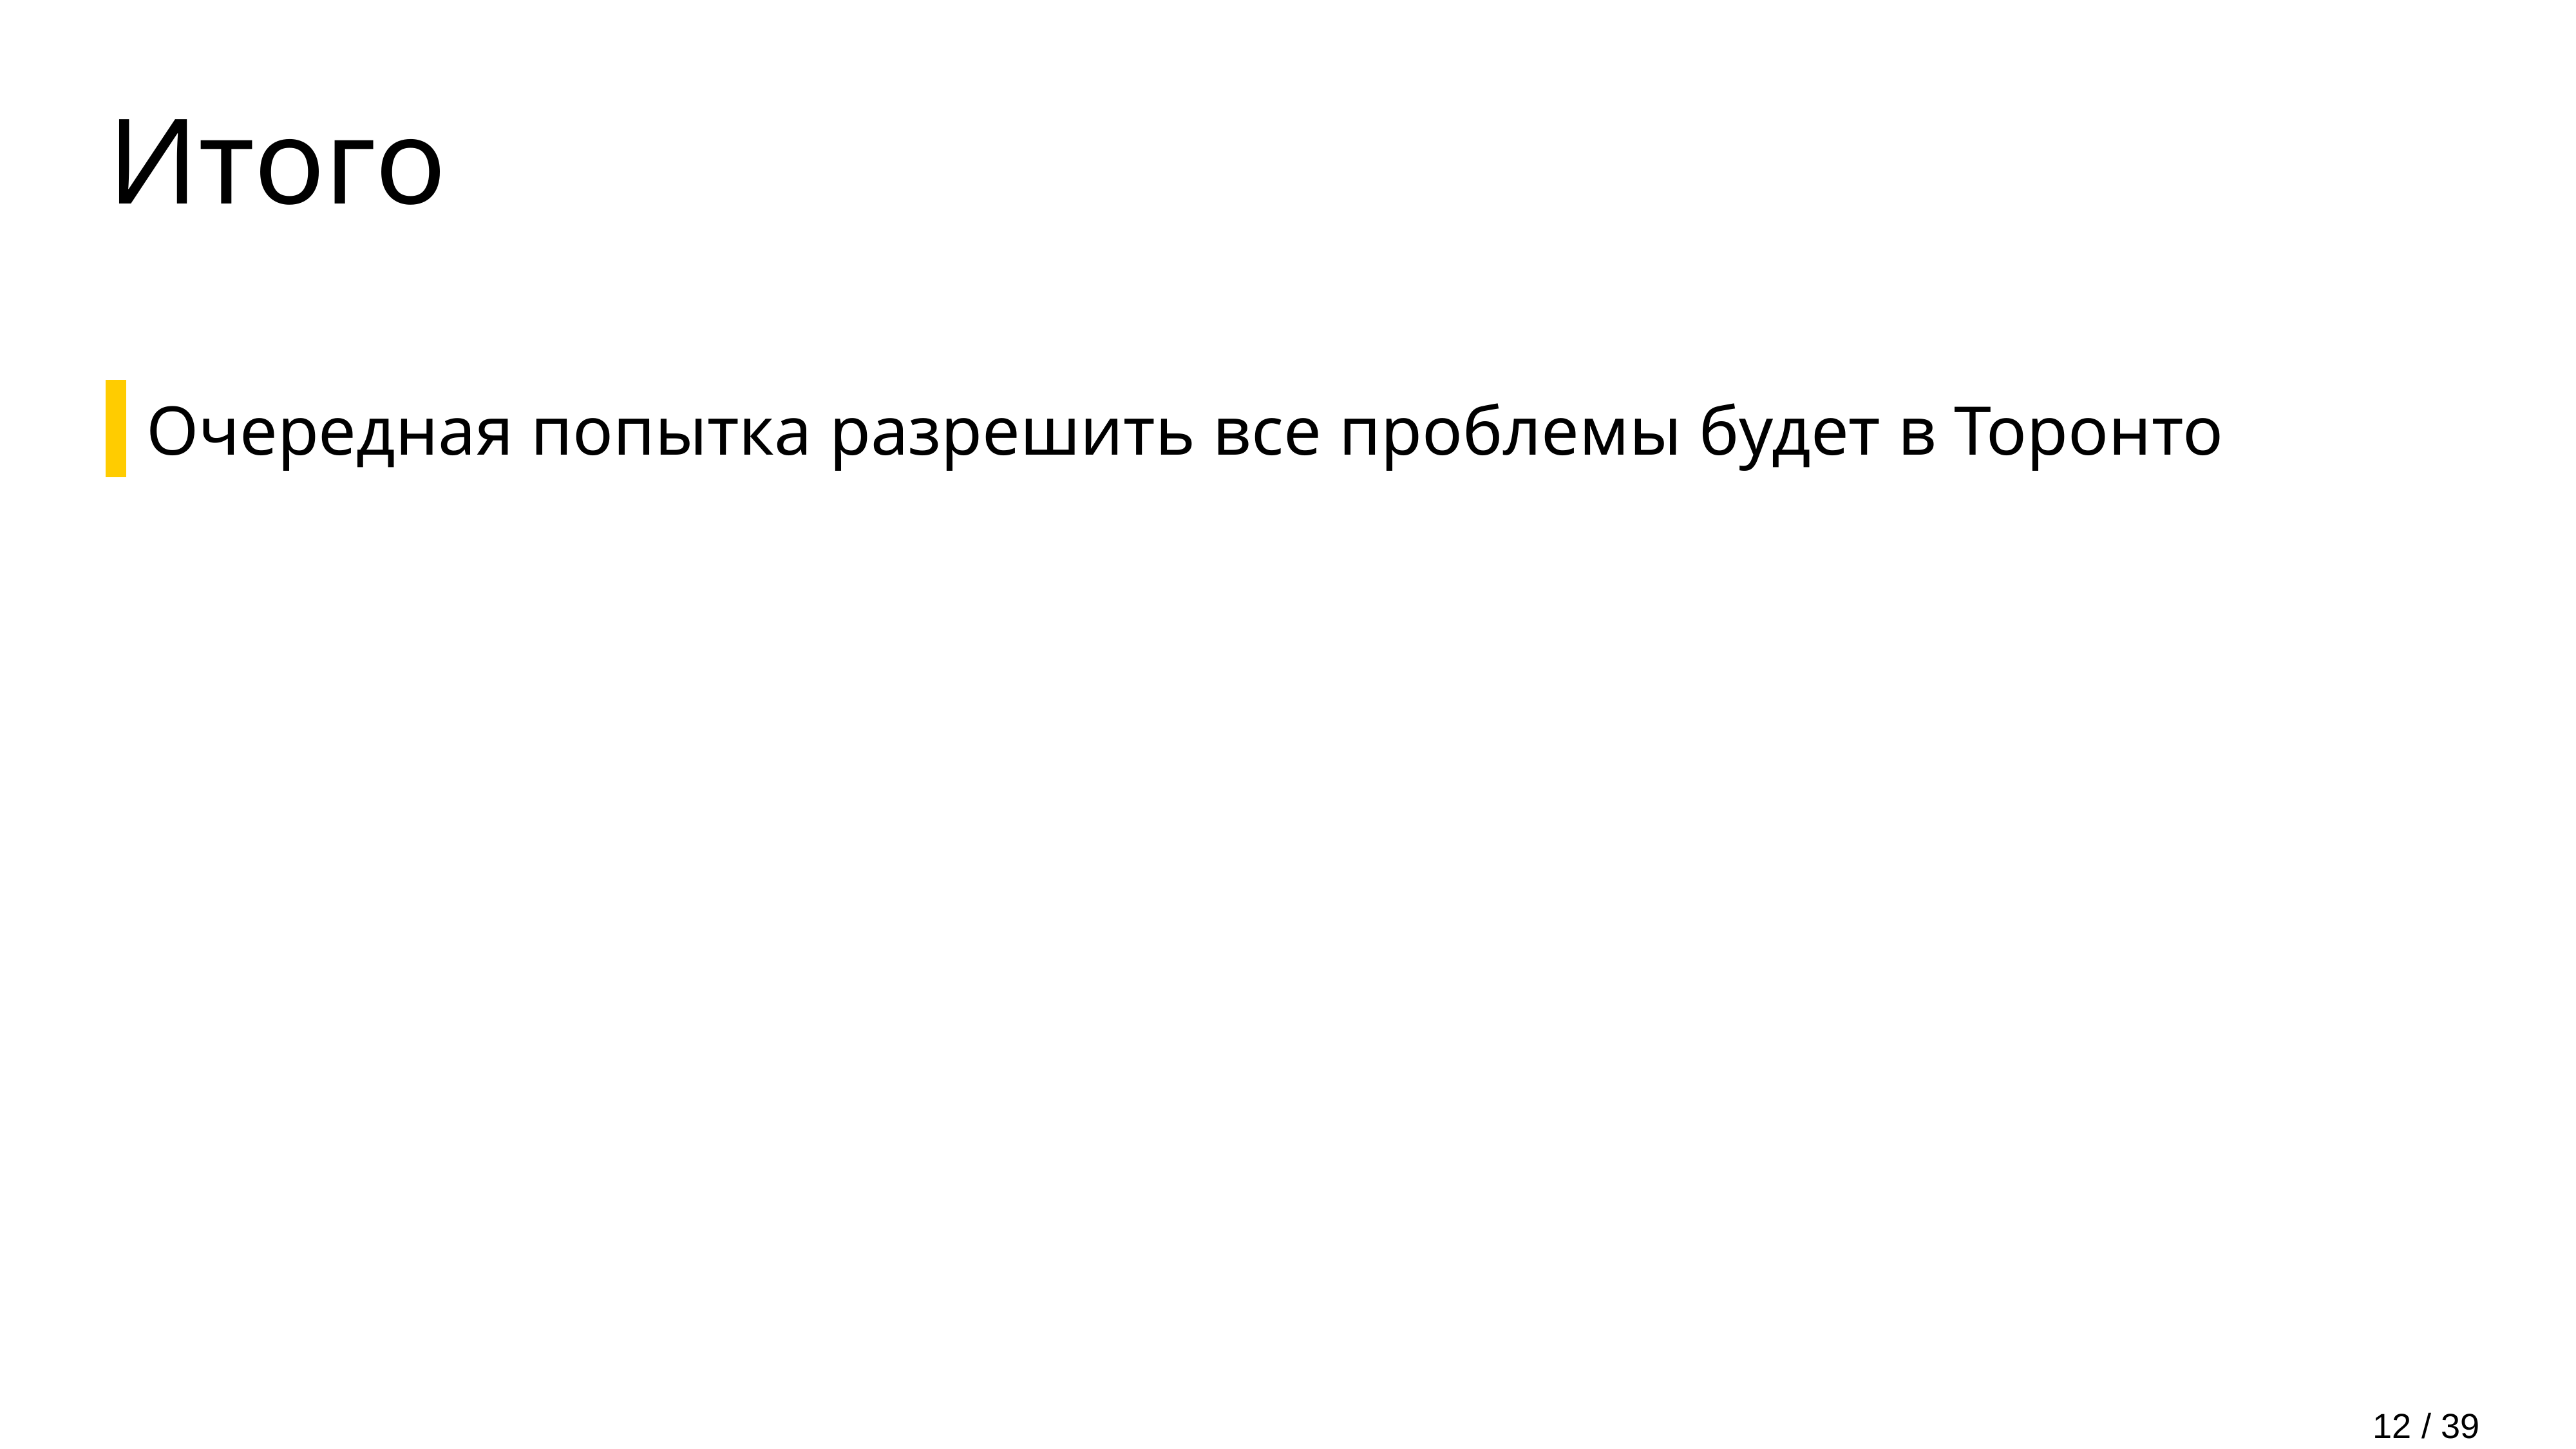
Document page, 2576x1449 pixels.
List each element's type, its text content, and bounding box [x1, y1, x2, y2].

title Итого [108, 80, 2468, 242]
text_box <number> / 39 [2363, 1402, 2576, 1449]
text_box Очередная попытка разрешить все проблемы будет в Торонто [96, 364, 2512, 1419]
